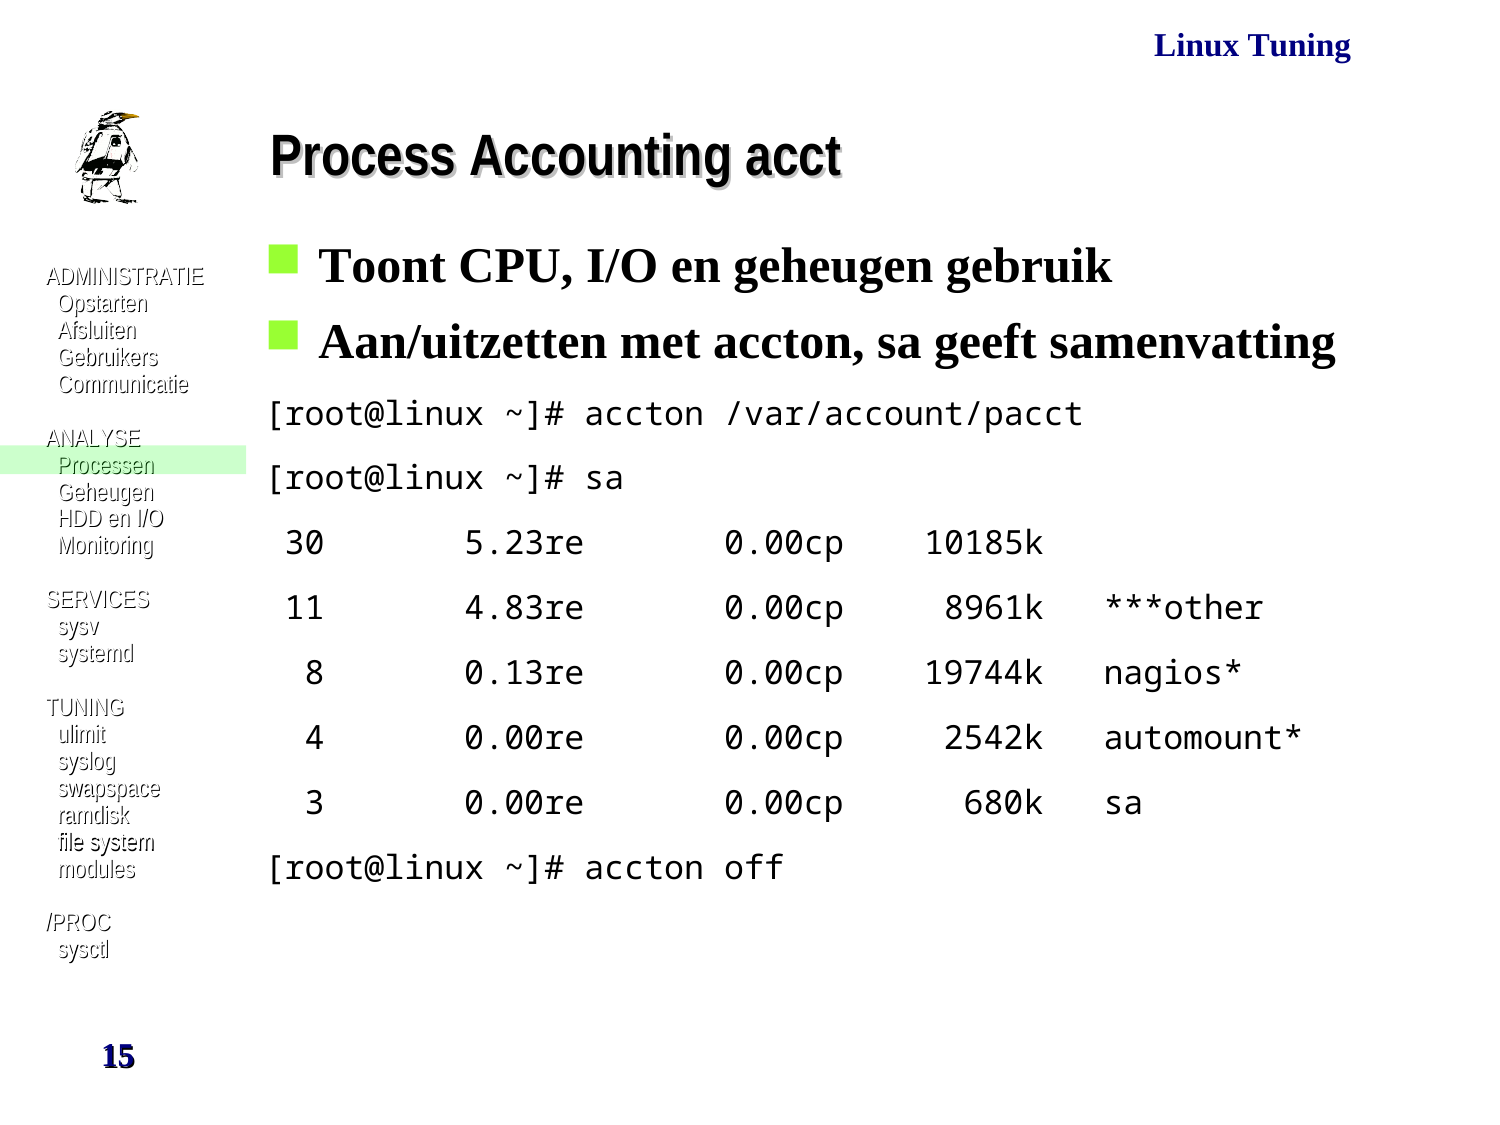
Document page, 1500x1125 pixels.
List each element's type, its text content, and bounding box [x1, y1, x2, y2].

text_box [0, 445, 247, 475]
list Toont CPU, I/O en geheugen gebruik Aan/uitzetten met accton, sa geeft samenvatting [root@linux ~]# accton /var/account/pacct [root@linux ~]# sa 30 5.23re 0.00cp 10185k 11 4.83re 0.00cp 8961k ***other 8 0.13re 0.00cp 19744k nagios* 4 0.00re 0.00cp 2542k automount* 3 0.00re 0.00cp 680k sa [root@linux ~]# accton off [264, 229, 1486, 980]
title Process Accounting acct [270, 41, 1500, 250]
picture [57, 105, 143, 206]
